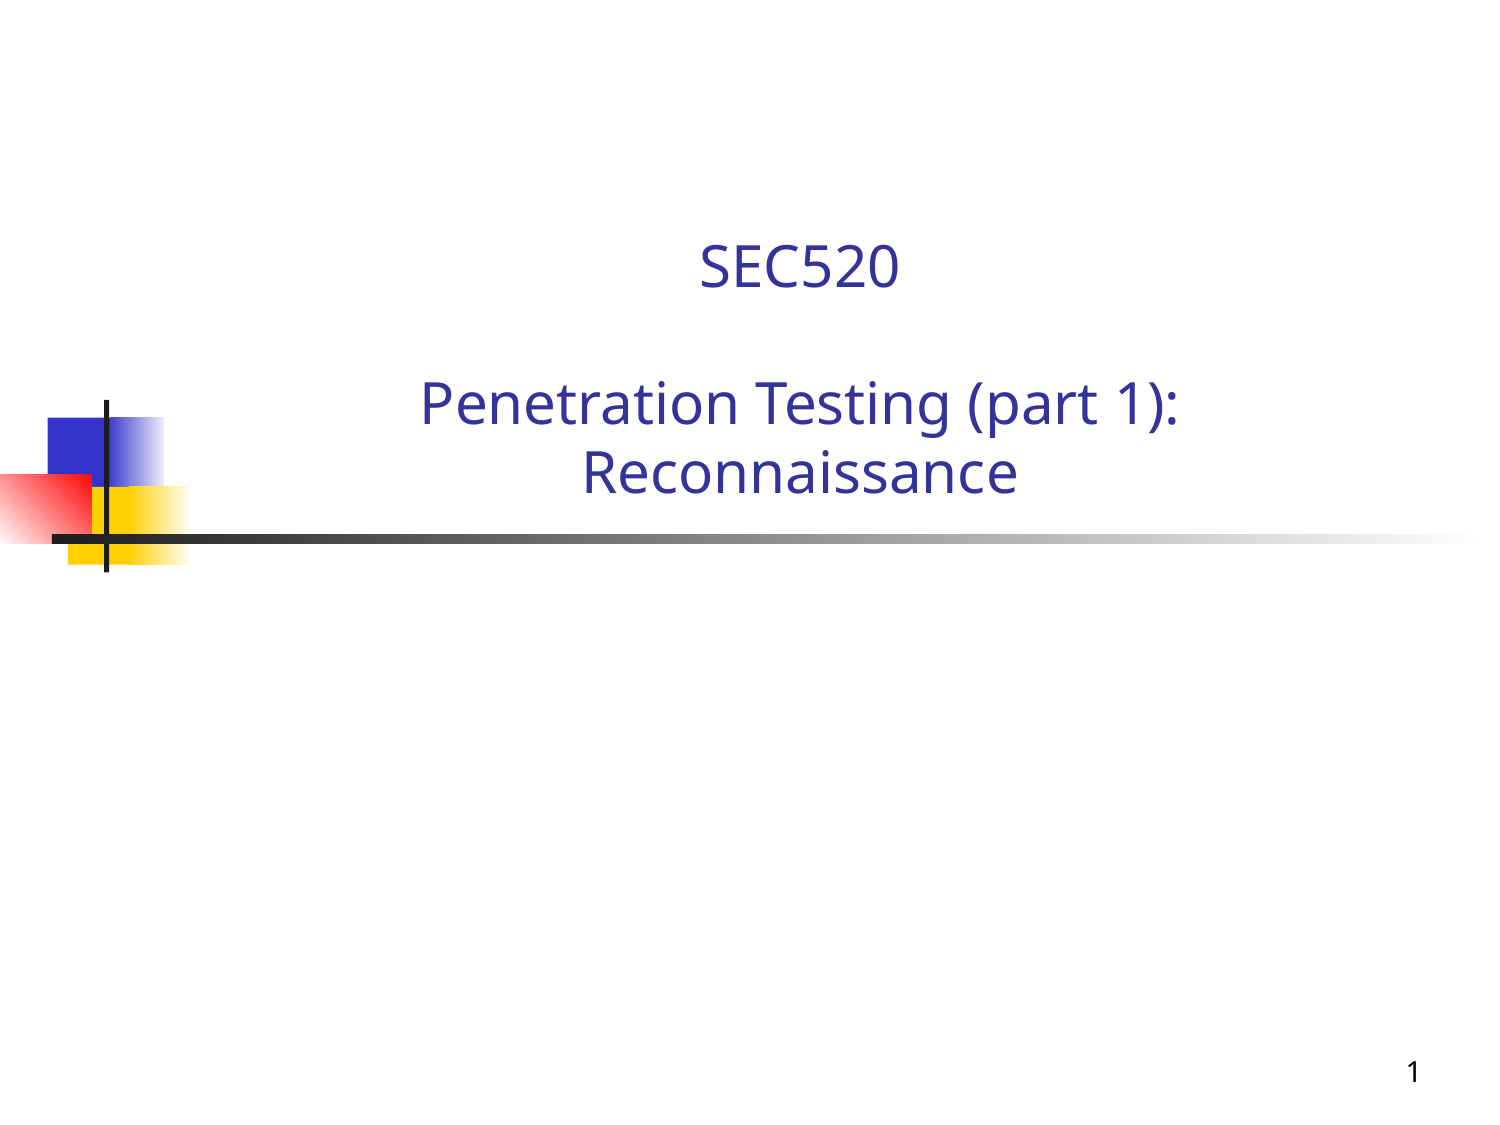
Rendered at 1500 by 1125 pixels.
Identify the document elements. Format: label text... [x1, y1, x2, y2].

title SEC520 Penetration Testing (part 1): Reconnaissance [162, 223, 1438, 515]
